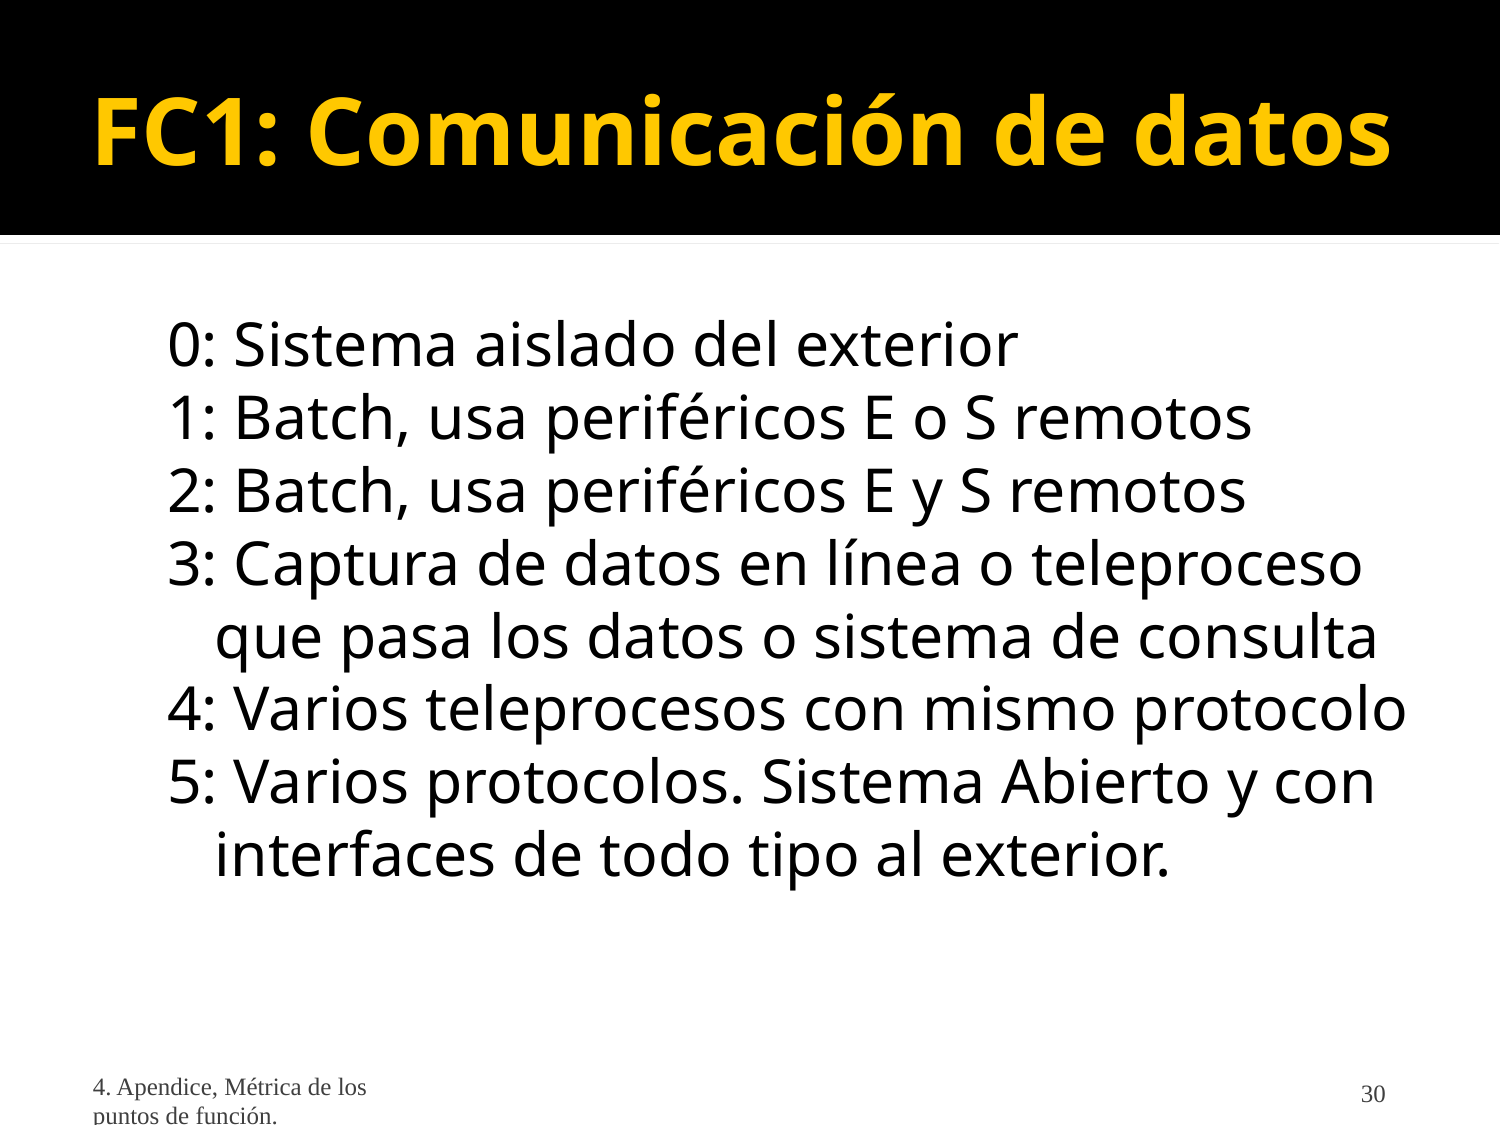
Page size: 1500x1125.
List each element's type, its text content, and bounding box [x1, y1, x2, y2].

title FC1: Comunicación de datos [75, 25, 1426, 232]
text_box [1345, 1062, 1467, 1108]
text_box 4. Apendice, Métrica de los puntos de función. [75, 1062, 426, 1108]
list 0: Sistema aislado del exterior 1: Batch, usa periféricos E o S remotos 2: Batch, usa periféricos E y S remotos 3: Captura de datos en línea o teleproceso que pasa los datos o sistema de consulta 4: Varios teleprocesos con mismo protocolo 5: Varios protocolos. Sistema Abierto y con interfaces de todo tipo al exterior. [75, 291, 1426, 1051]
